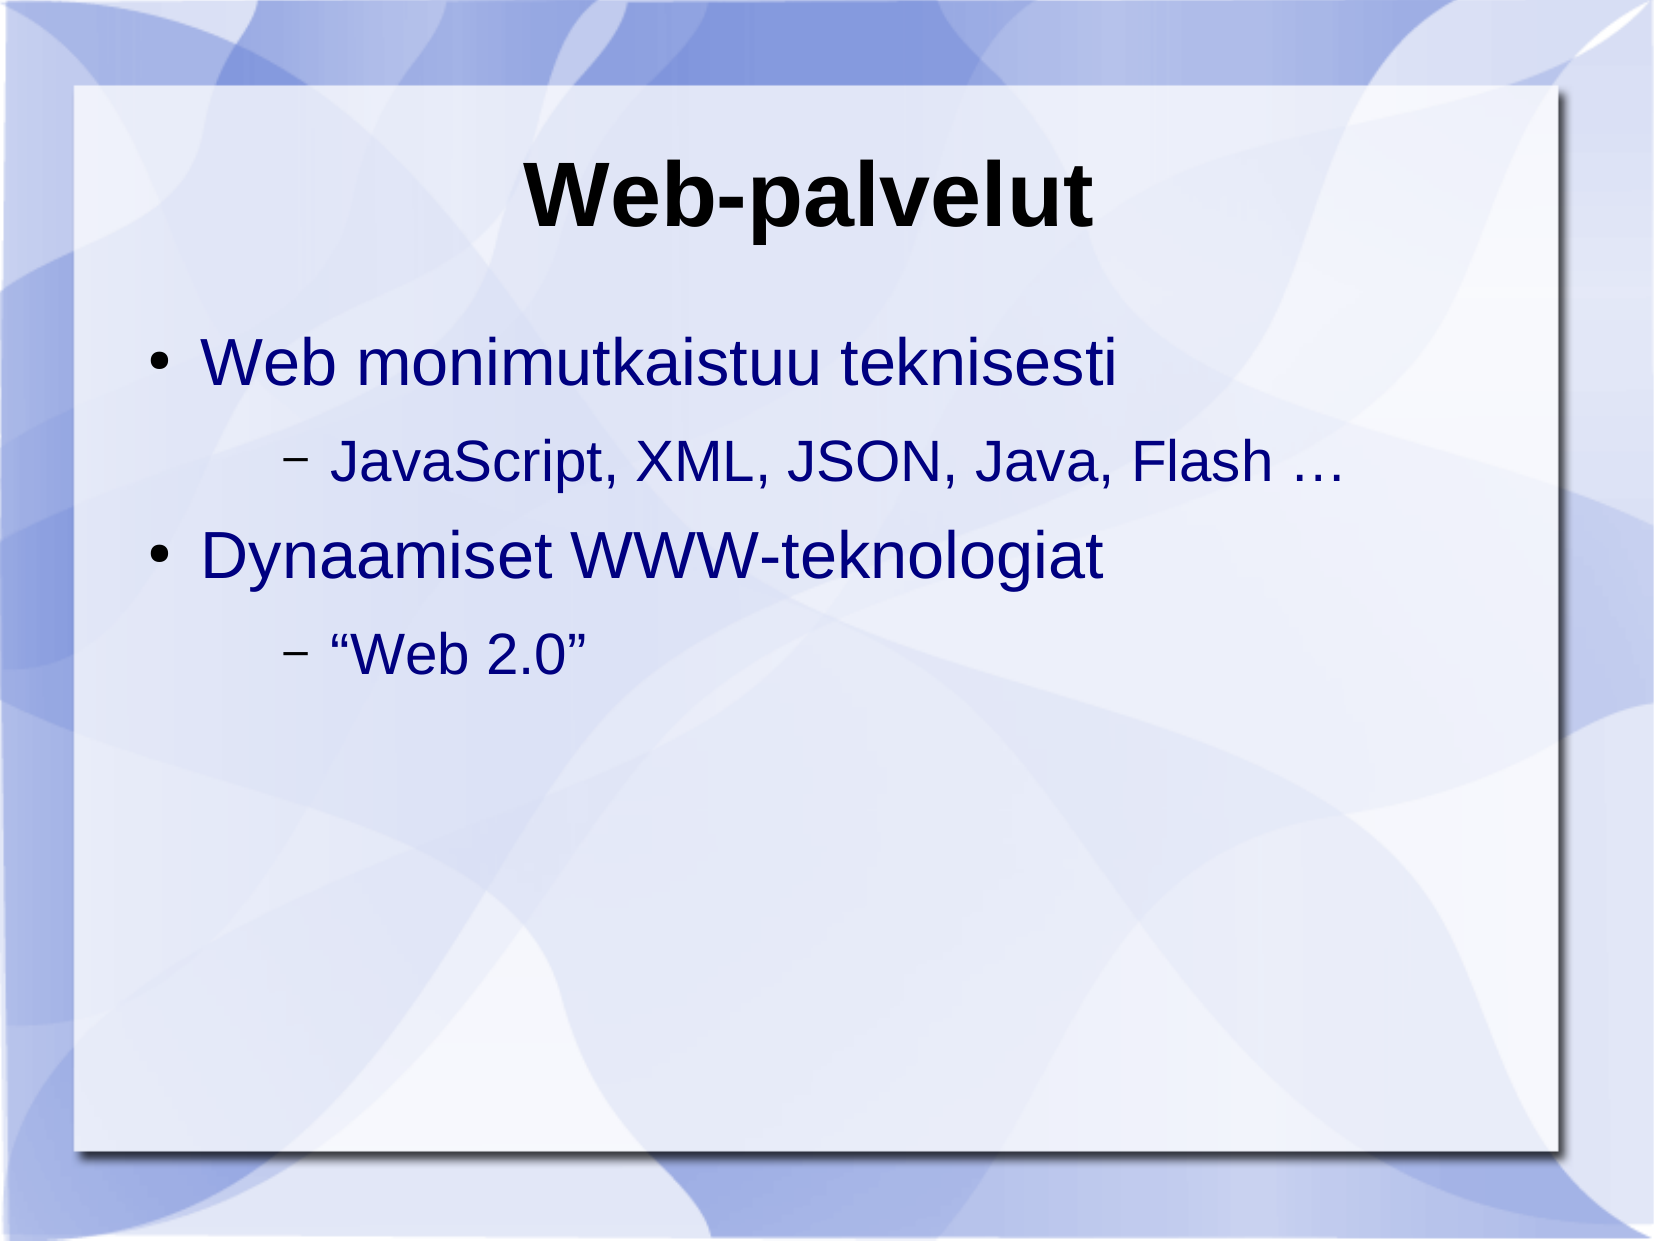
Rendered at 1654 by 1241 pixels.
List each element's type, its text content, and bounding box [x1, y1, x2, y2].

list Web monimutkaistuu teknisesti JavaScript, XML, JSON, Java, Flash … Dynaamiset WWW-teknologiat “Web 2.0” [129, 324, 1489, 975]
picture [0, 0, 1654, 1241]
title Web-palvelut [82, 90, 1536, 298]
